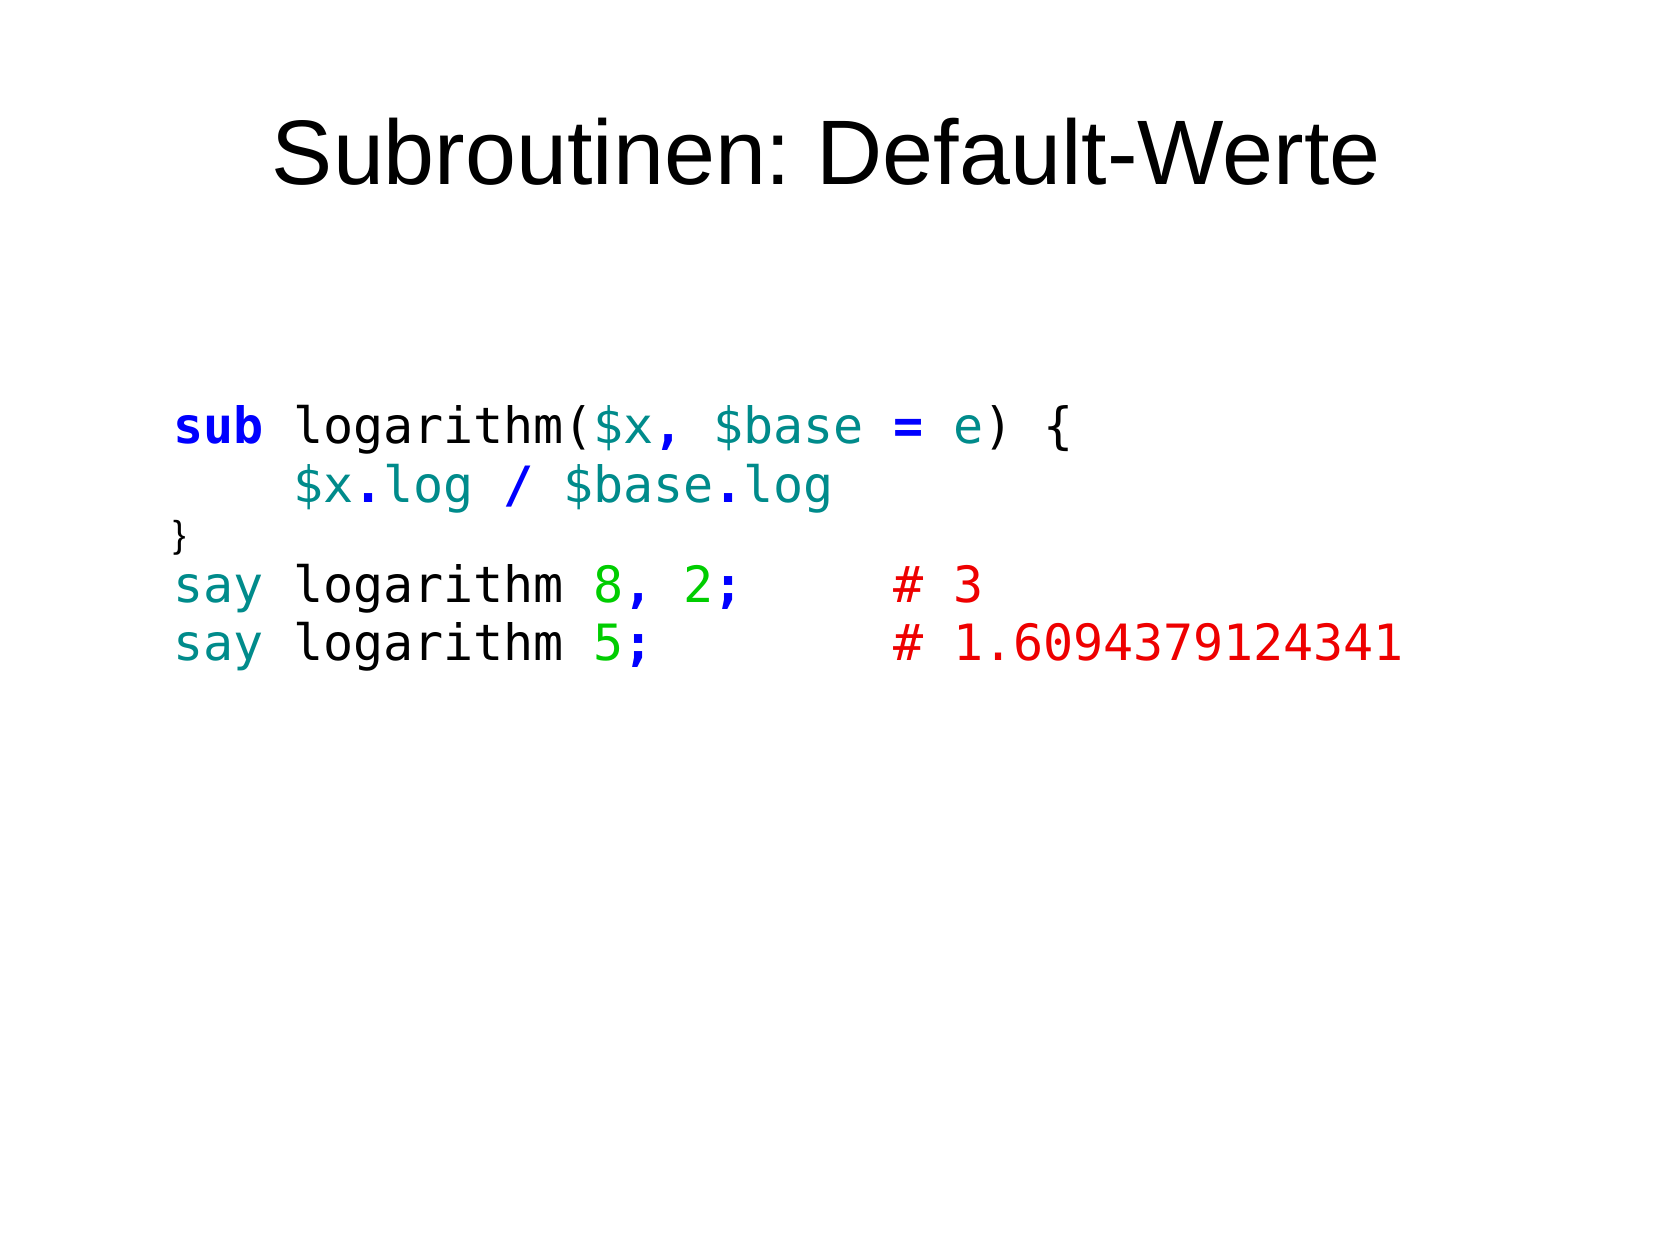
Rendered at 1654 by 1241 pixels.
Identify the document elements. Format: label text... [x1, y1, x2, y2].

text_box sub logarithm($x, $base = e) { $x.log / $base.log } say logarithm 8, 2; # 3 say logarithm 5; # 1.6094379124341 [158, 390, 1464, 680]
title Subroutinen: Default-Werte [82, 49, 1571, 257]
